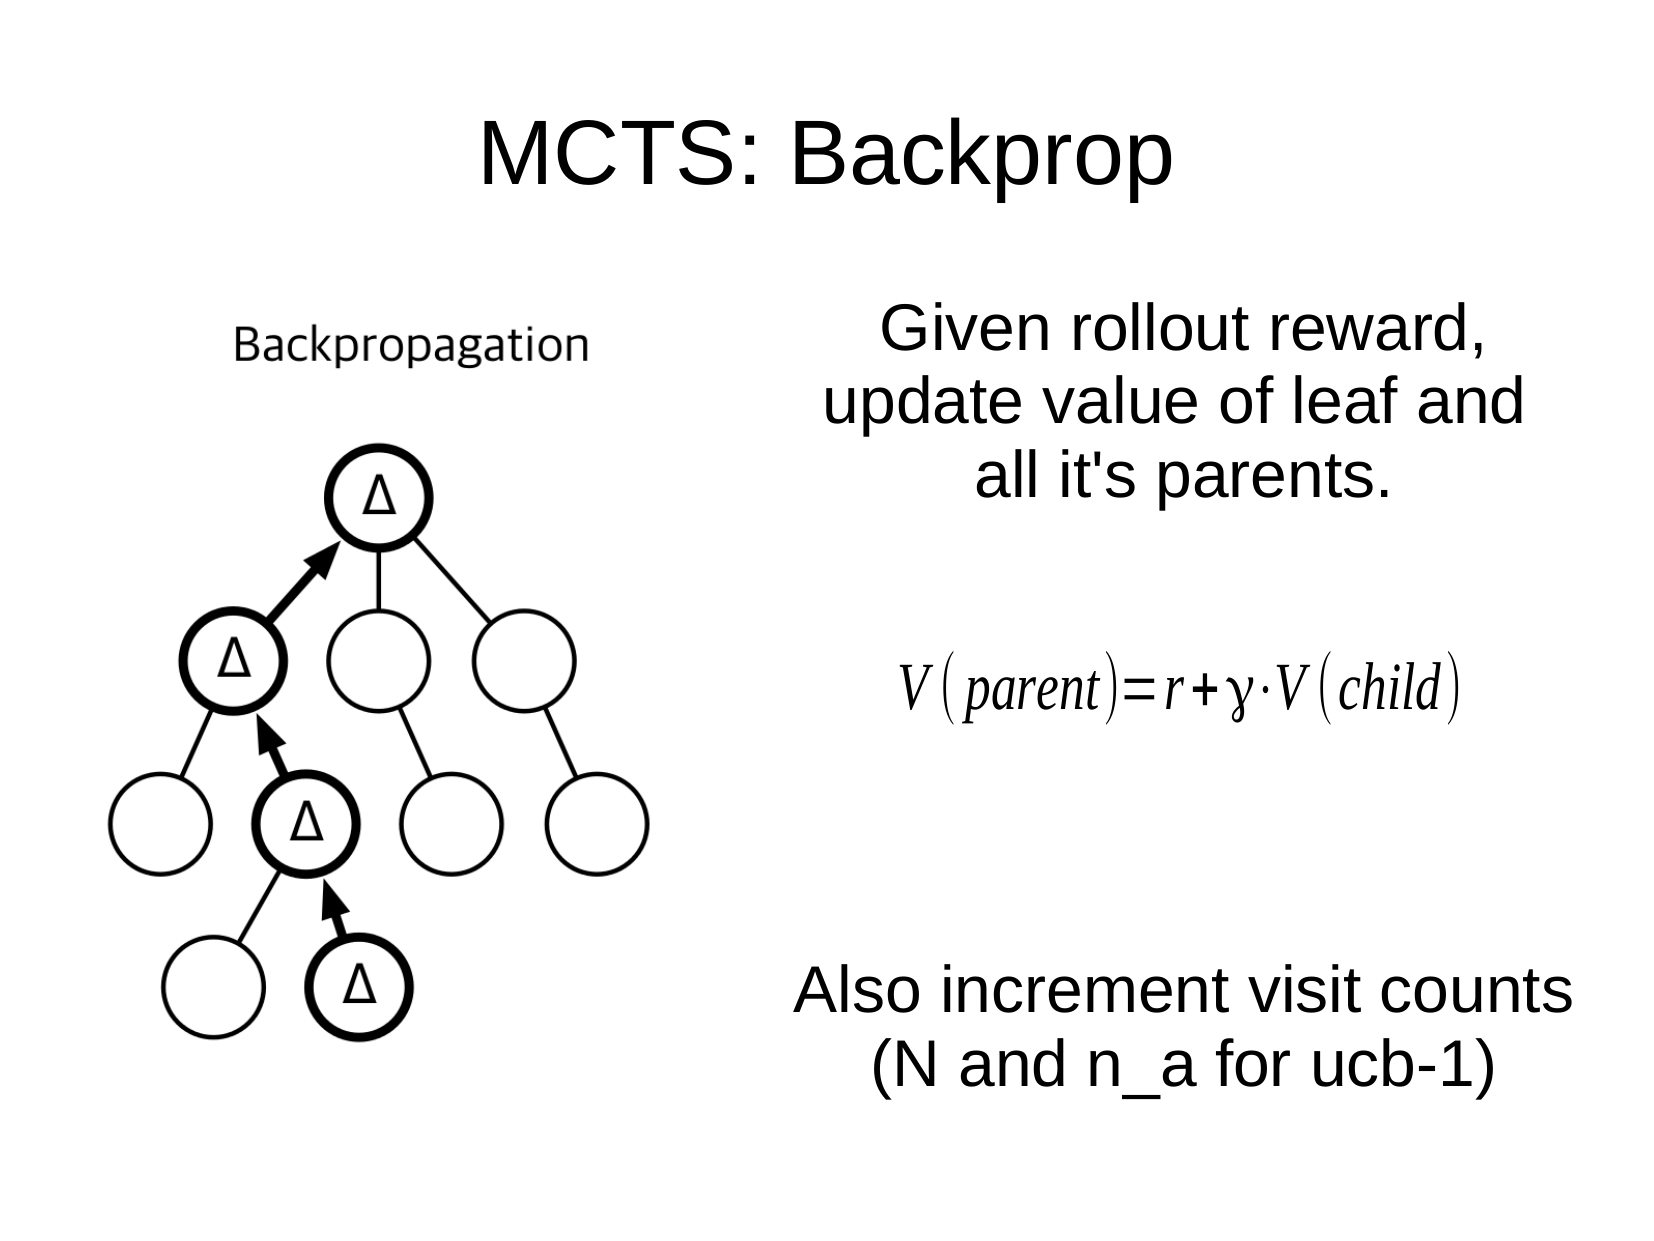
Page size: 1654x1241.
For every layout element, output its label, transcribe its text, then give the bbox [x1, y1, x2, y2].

picture [67, 308, 692, 1088]
title MCTS: Backprop [82, 49, 1571, 257]
list Given rollout reward, update value of leaf and all it's parents. Also increment visit counts (N and n_a for ucb-1) [673, 290, 1626, 1241]
chart [885, 645, 1476, 728]
